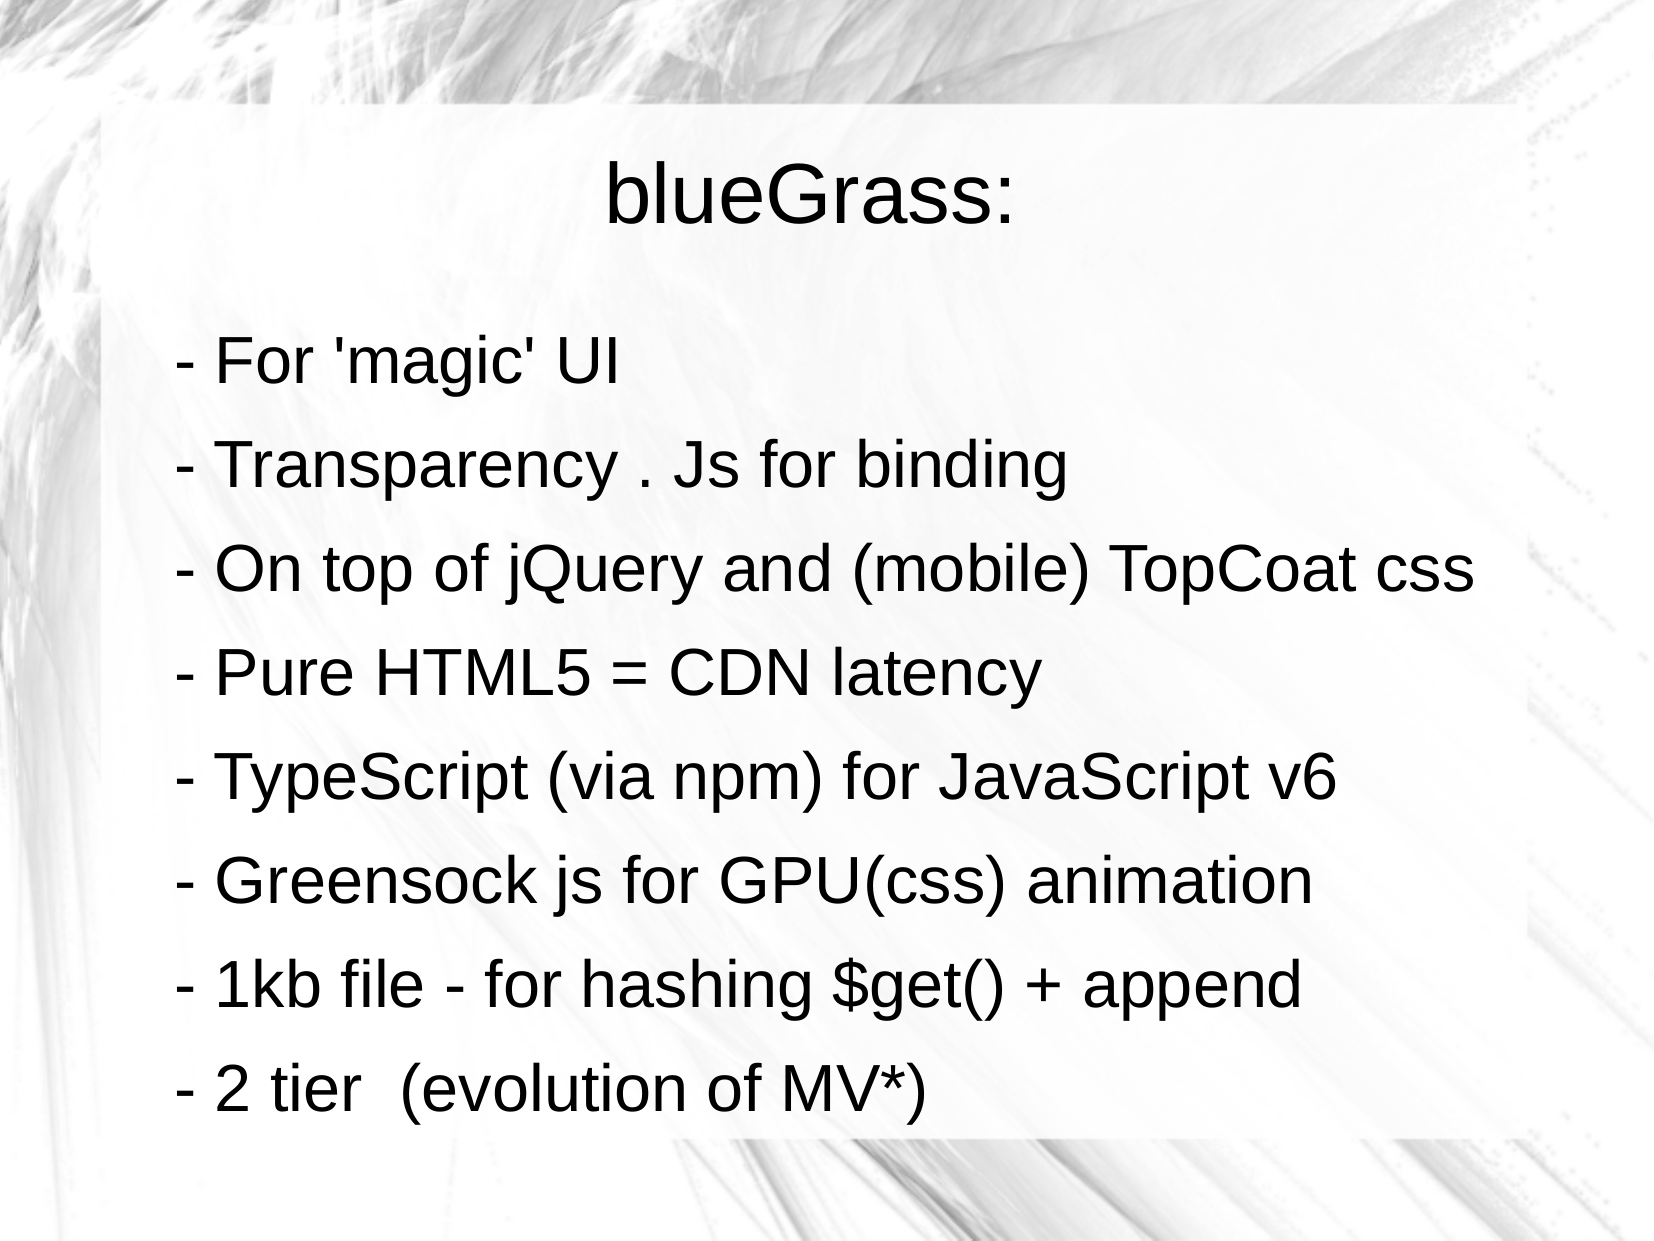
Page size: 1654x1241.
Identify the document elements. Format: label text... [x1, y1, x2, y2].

list - For 'magic' UI - Transparency . Js for binding - On top of jQuery and (mobile) TopCoat css - Pure HTML5 = CDN latency - TypeScript (via npm) for JavaScript v6 - Greensock js for GPU(css) animation - 1kb file - for hashing $get() + append - 2 tier (evolution of MV*) [118, 319, 1569, 1127]
title blueGrass: [118, 112, 1504, 278]
picture [0, 0, 1654, 1241]
